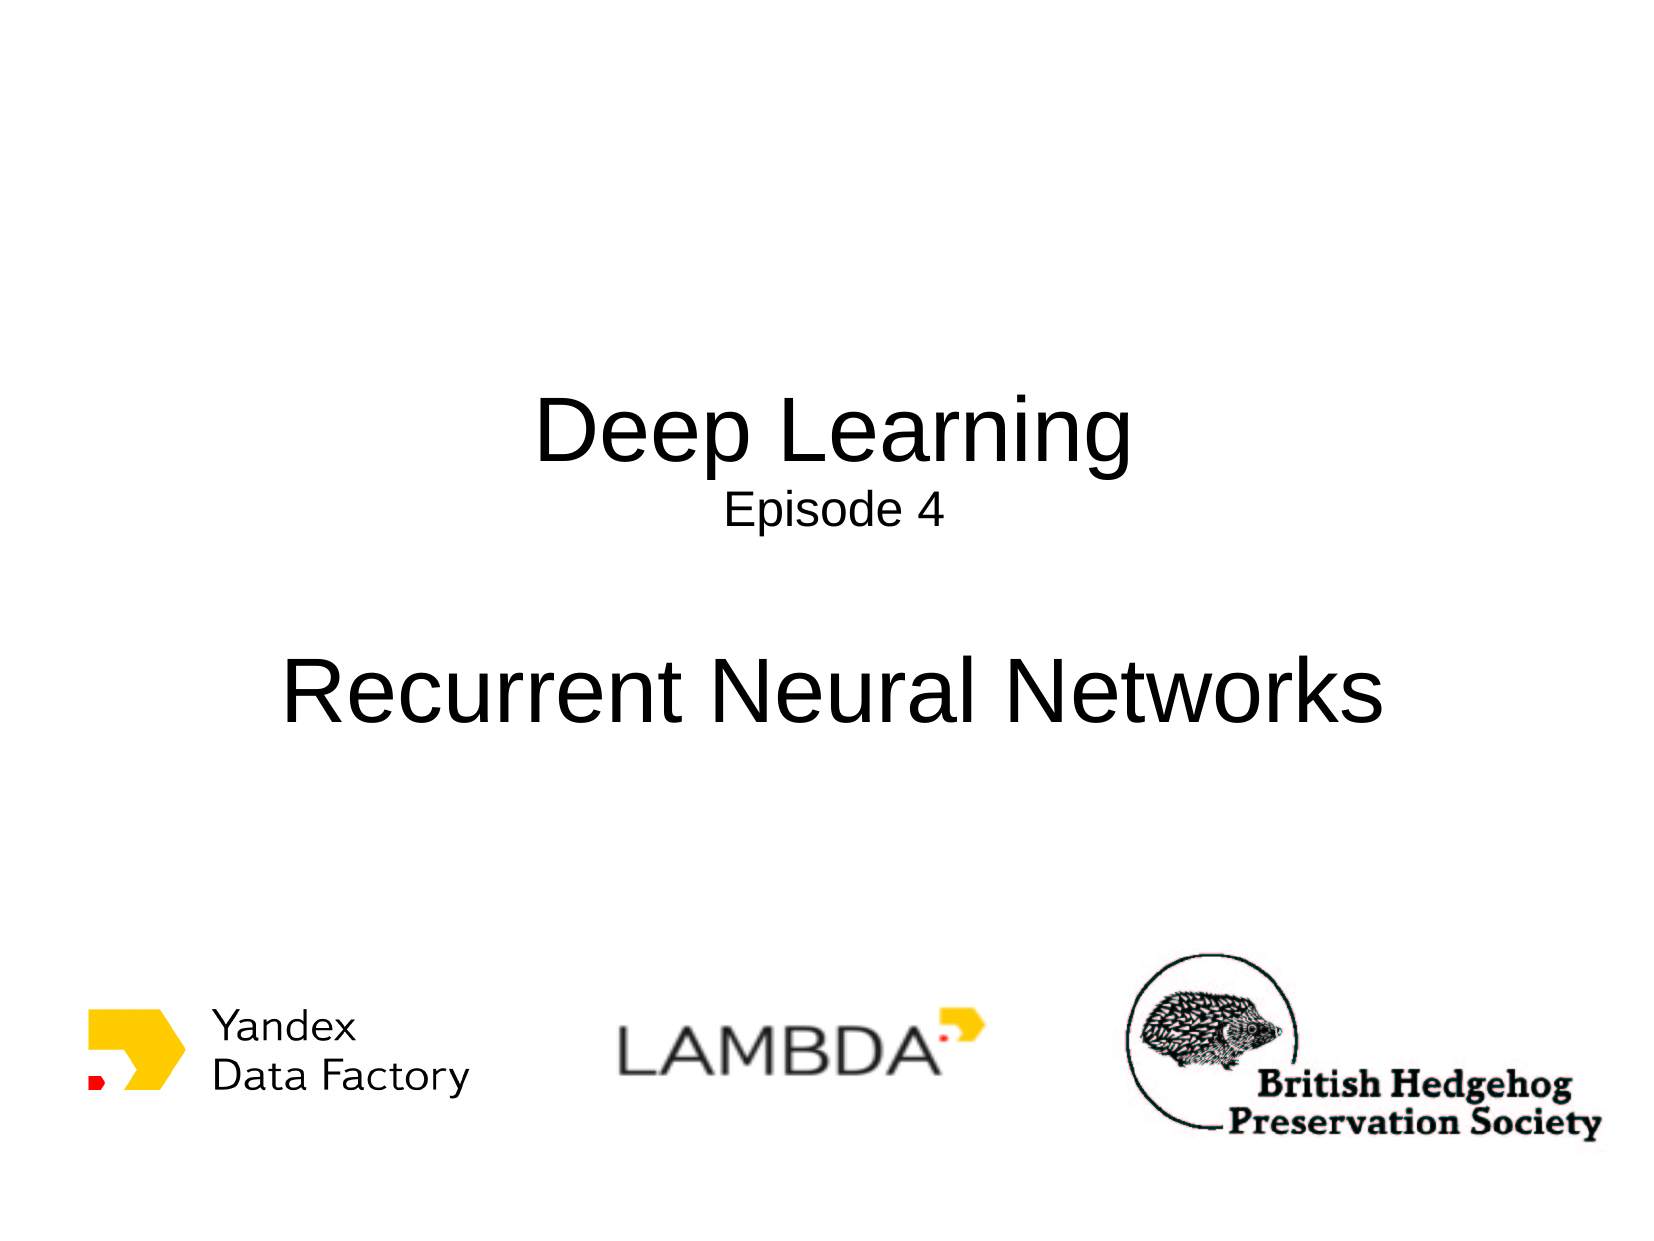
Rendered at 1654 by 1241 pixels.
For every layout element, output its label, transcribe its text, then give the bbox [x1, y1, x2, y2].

picture [1049, 869, 1654, 1241]
picture [0, 929, 555, 1170]
title Deep Learning Episode 4 Recurrent Neural Networks [90, 377, 1579, 743]
picture [584, 872, 1005, 1212]
